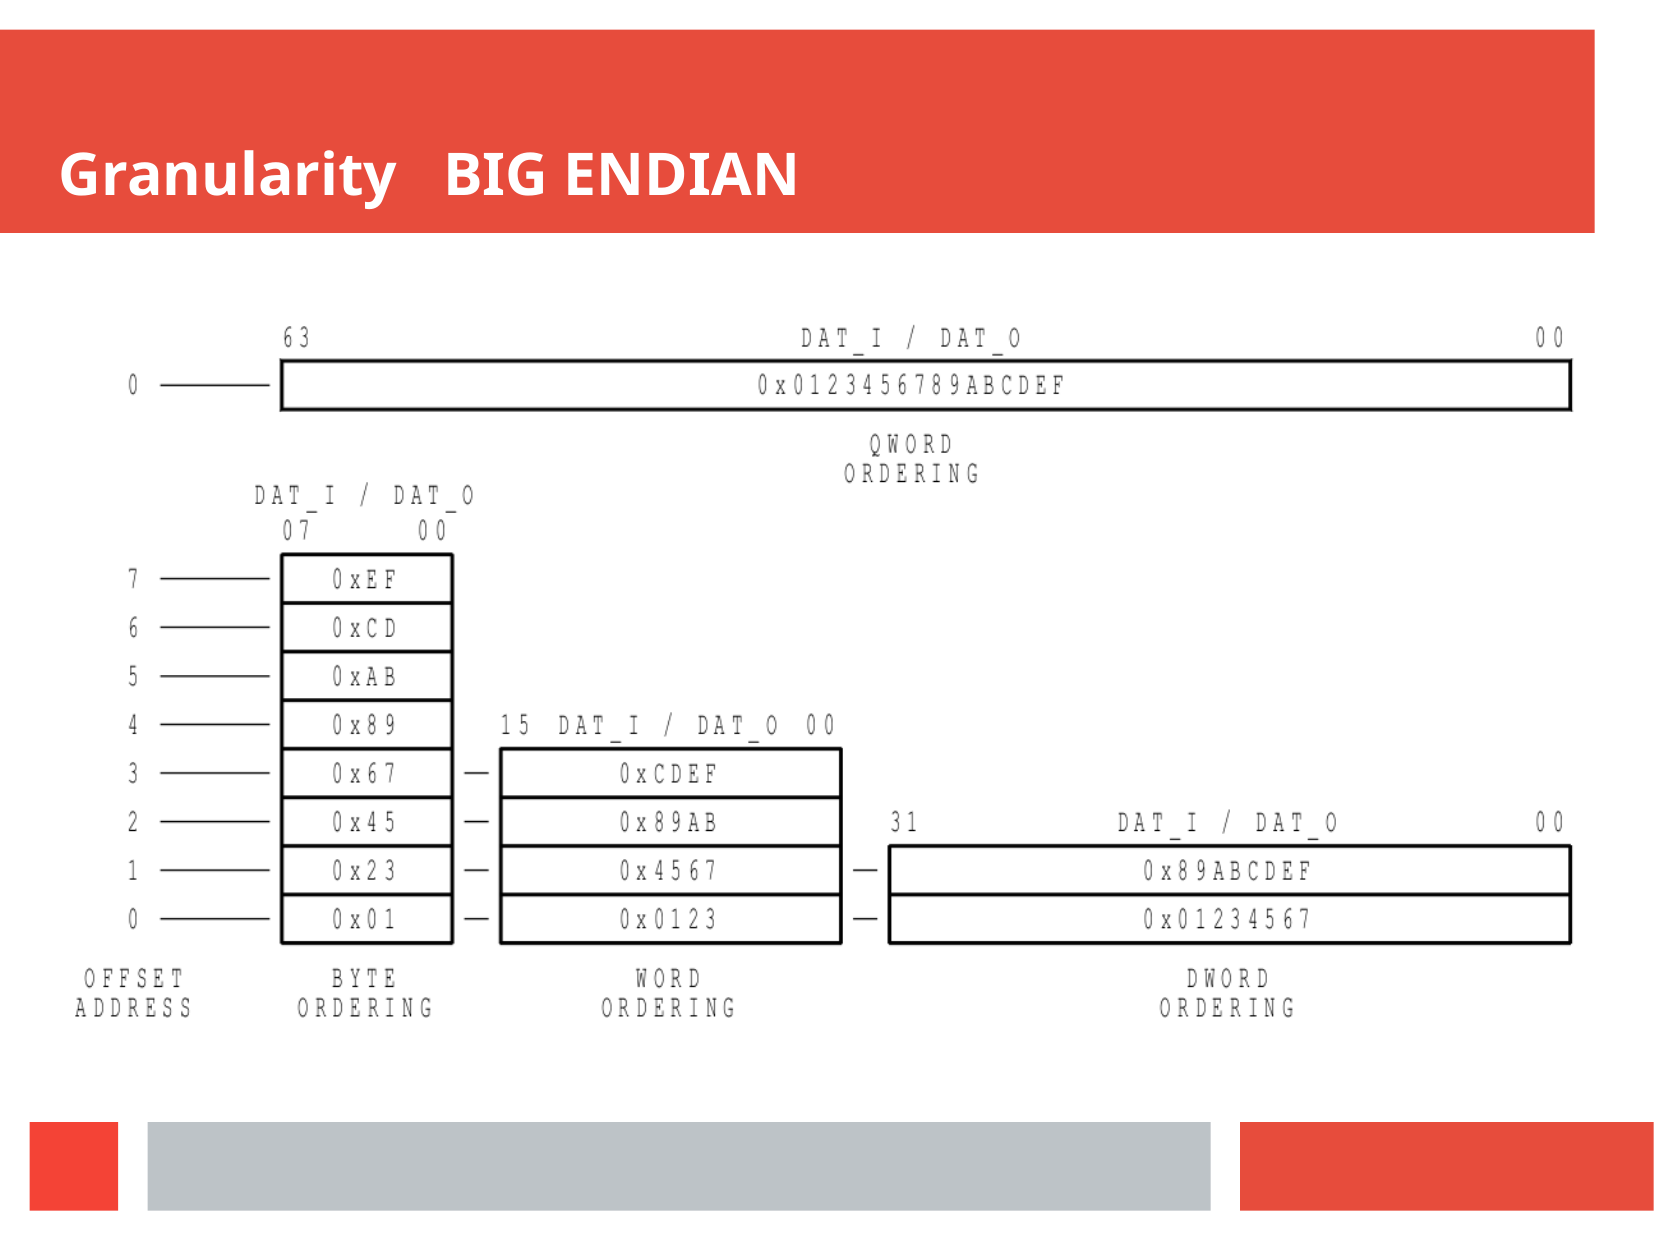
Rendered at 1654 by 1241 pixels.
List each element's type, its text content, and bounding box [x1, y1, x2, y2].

picture [0, 233, 1654, 1040]
title Granularity BIG ENDIAN [59, 59, 1595, 207]
